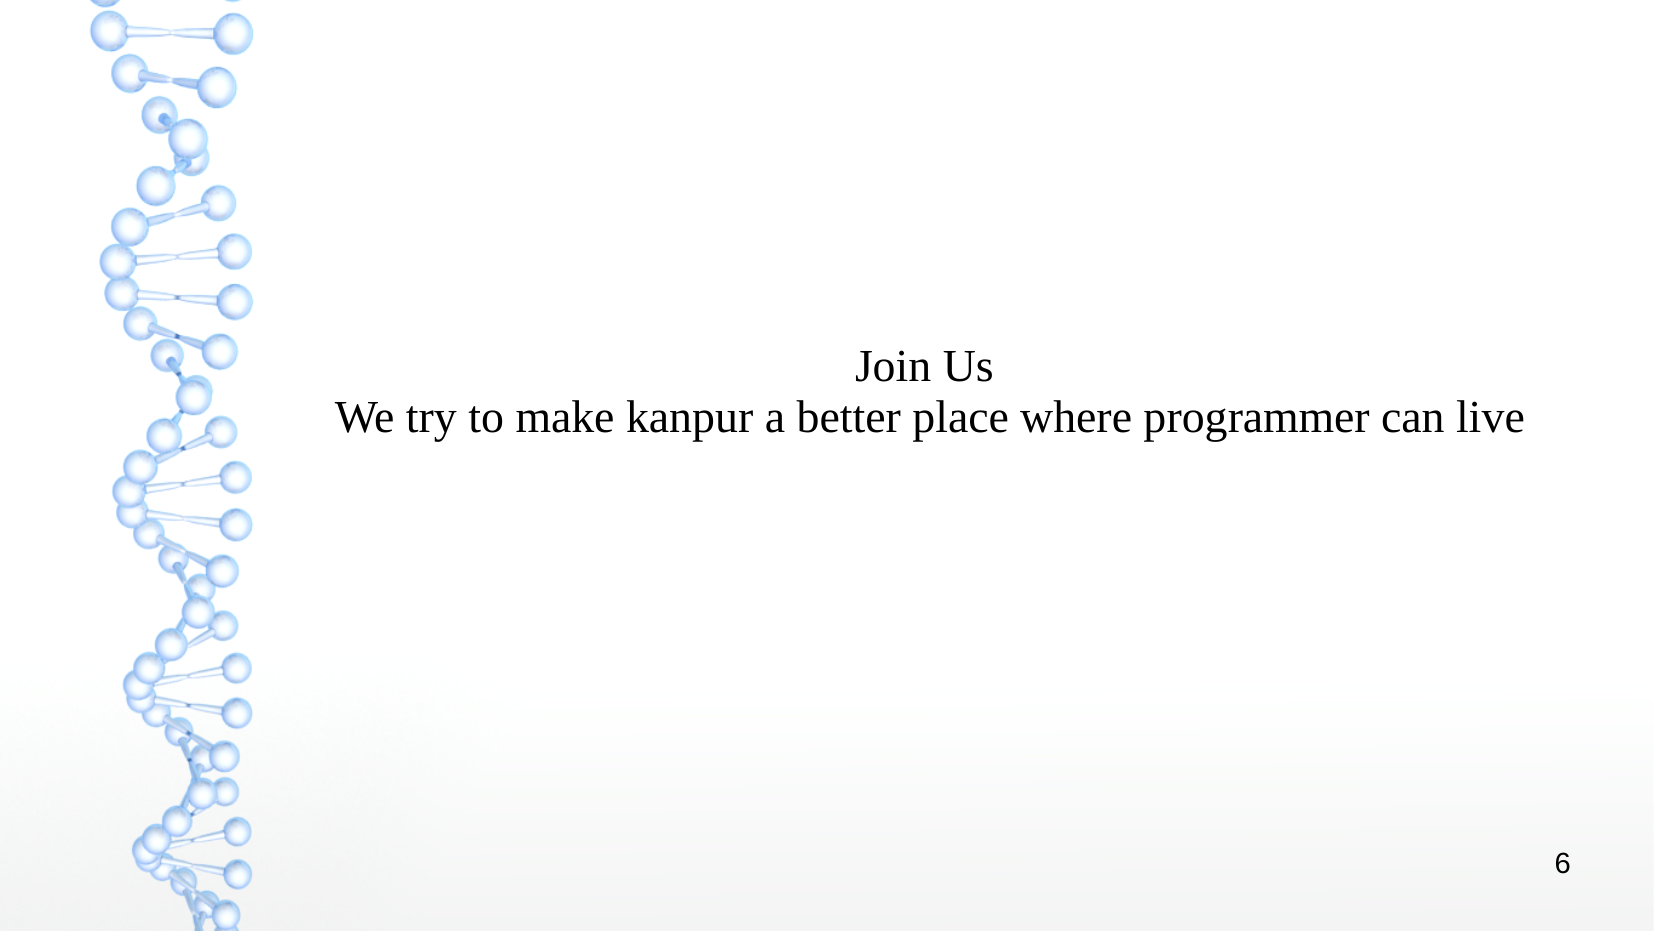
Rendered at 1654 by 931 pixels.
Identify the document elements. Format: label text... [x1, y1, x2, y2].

picture [0, 0, 1654, 931]
subtitle Join Us We try to make kanpur a better place where programmer can live [265, 35, 1595, 748]
